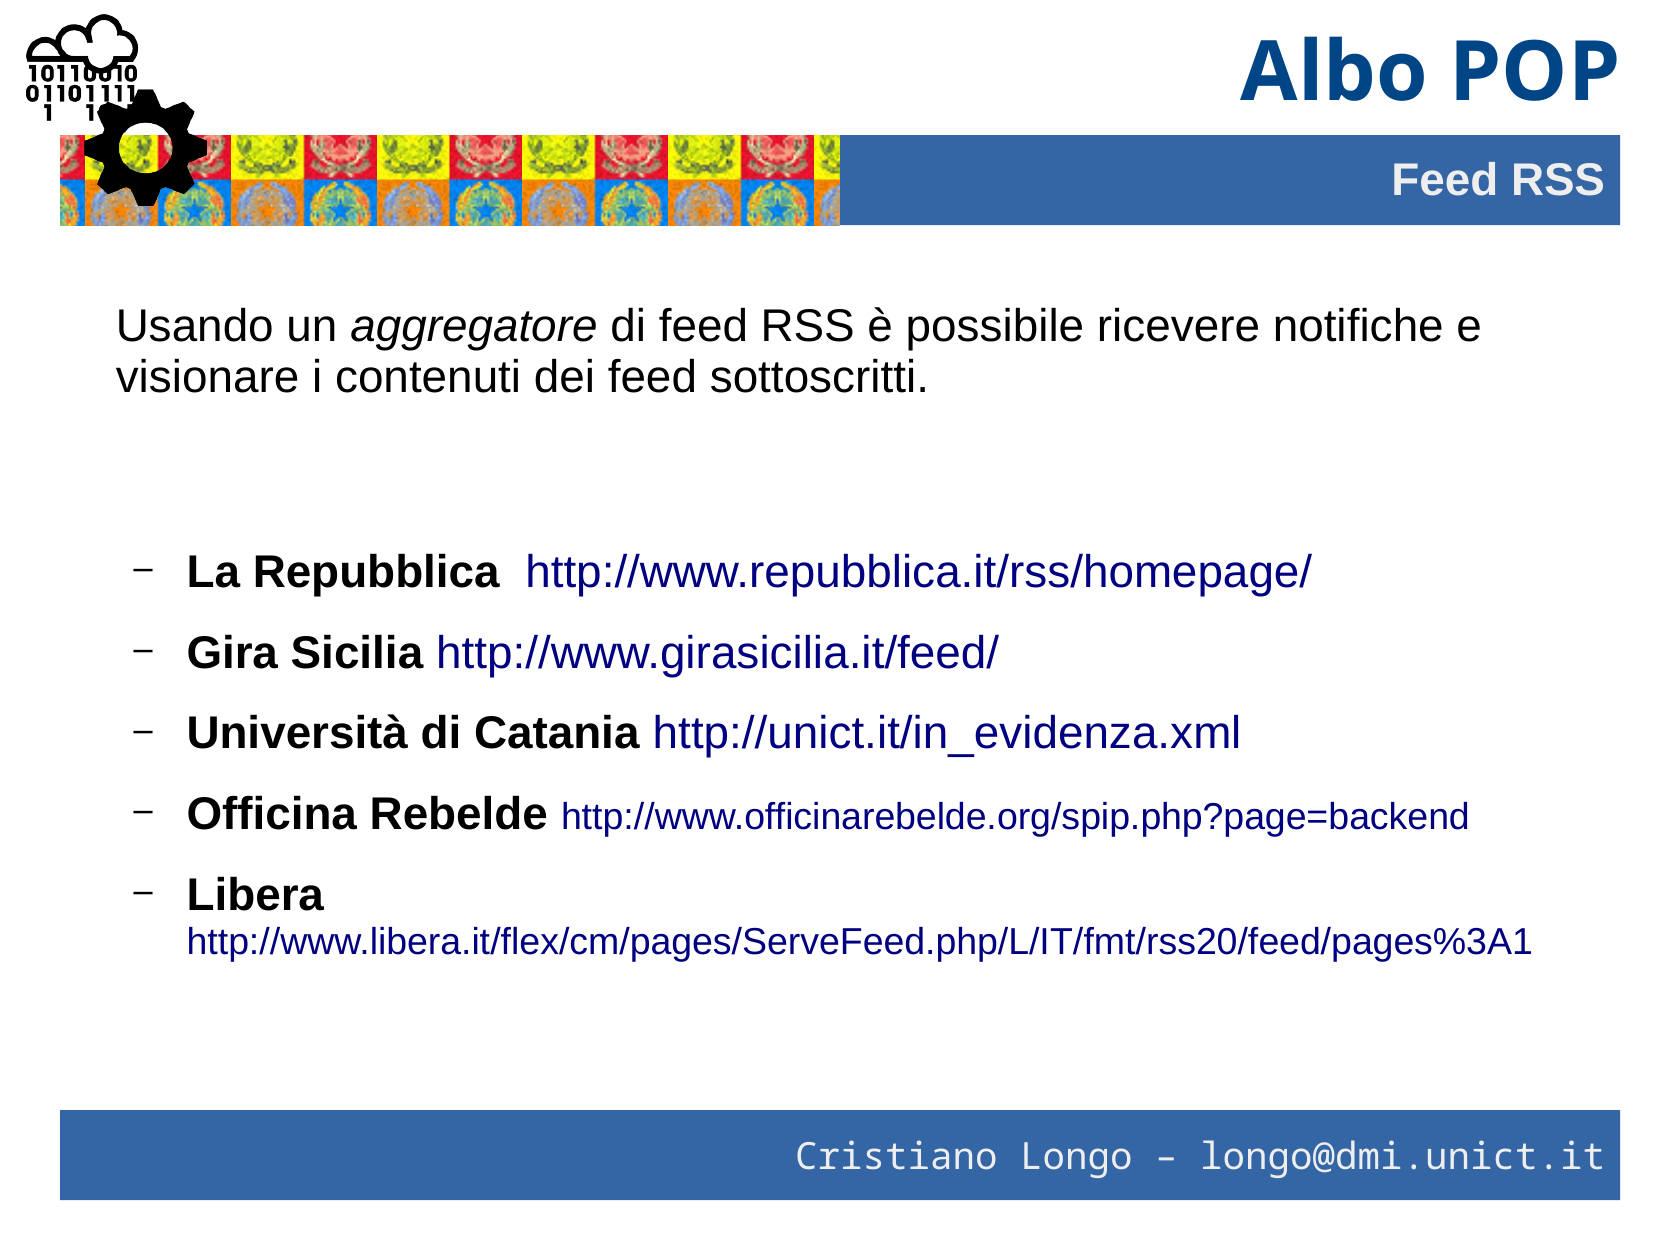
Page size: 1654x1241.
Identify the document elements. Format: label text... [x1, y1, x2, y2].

text_box [60, 135, 840, 226]
picture [26, 14, 207, 206]
text_box Albo POP [982, 4, 1636, 124]
text_box Cristiano Longo – longo@dmi.unict.it [60, 1110, 1621, 1201]
text_box Feed RSS [840, 135, 1621, 226]
text_box La Repubblica http://www.repubblica.it/rss/homepage/ Gira Sicilia http://www.girasicilia.it/feed/ Università di Catania http://unict.it/in_evidenza.xml Officina Rebelde http://www.officinarebelde.org/spip.php?page=backend Libera http://www.libera.it/flex/cm/pages/ServeFeed.php/L/IT/fmt/rss20/feed/pages%3A1 [45, 465, 1545, 1075]
text_box Usando un aggregatore di feed RSS è possibile ricevere notifiche e visionare i contenuti dei feed sottoscritti. [45, 300, 1545, 465]
